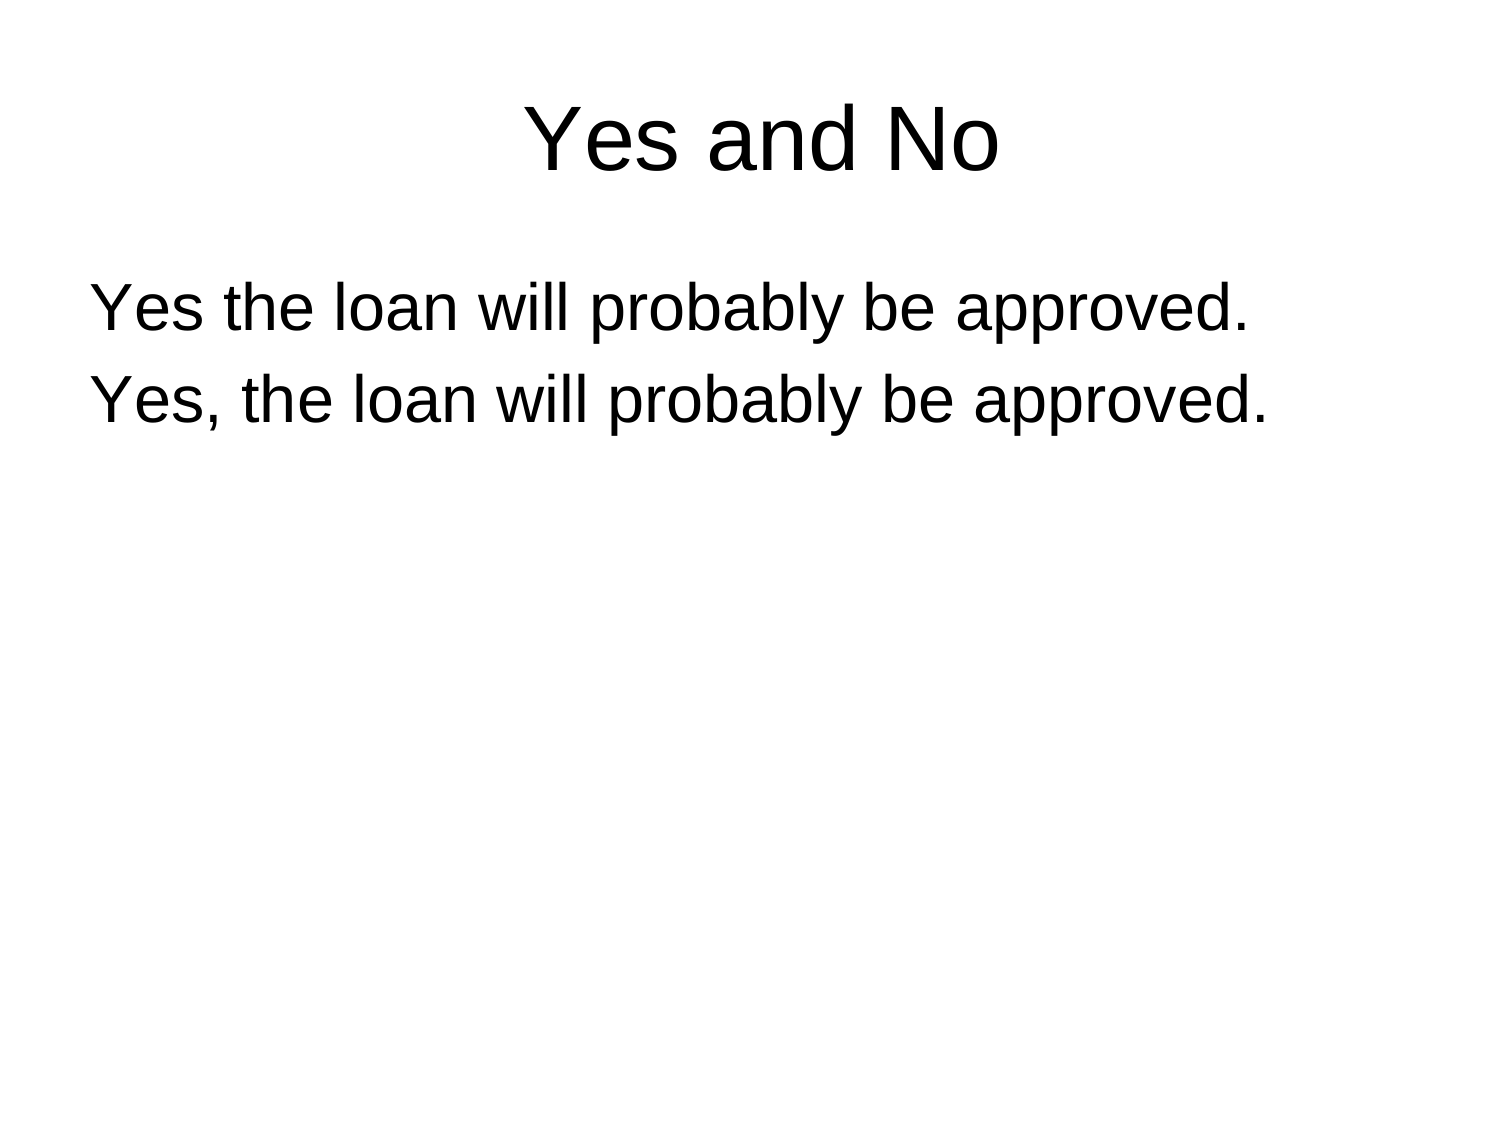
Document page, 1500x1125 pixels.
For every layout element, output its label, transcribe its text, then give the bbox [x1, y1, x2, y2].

title Yes and No [75, 45, 1426, 233]
list Yes the loan will probably be approved. Yes, the loan will probably be approved. [75, 262, 1426, 1006]
